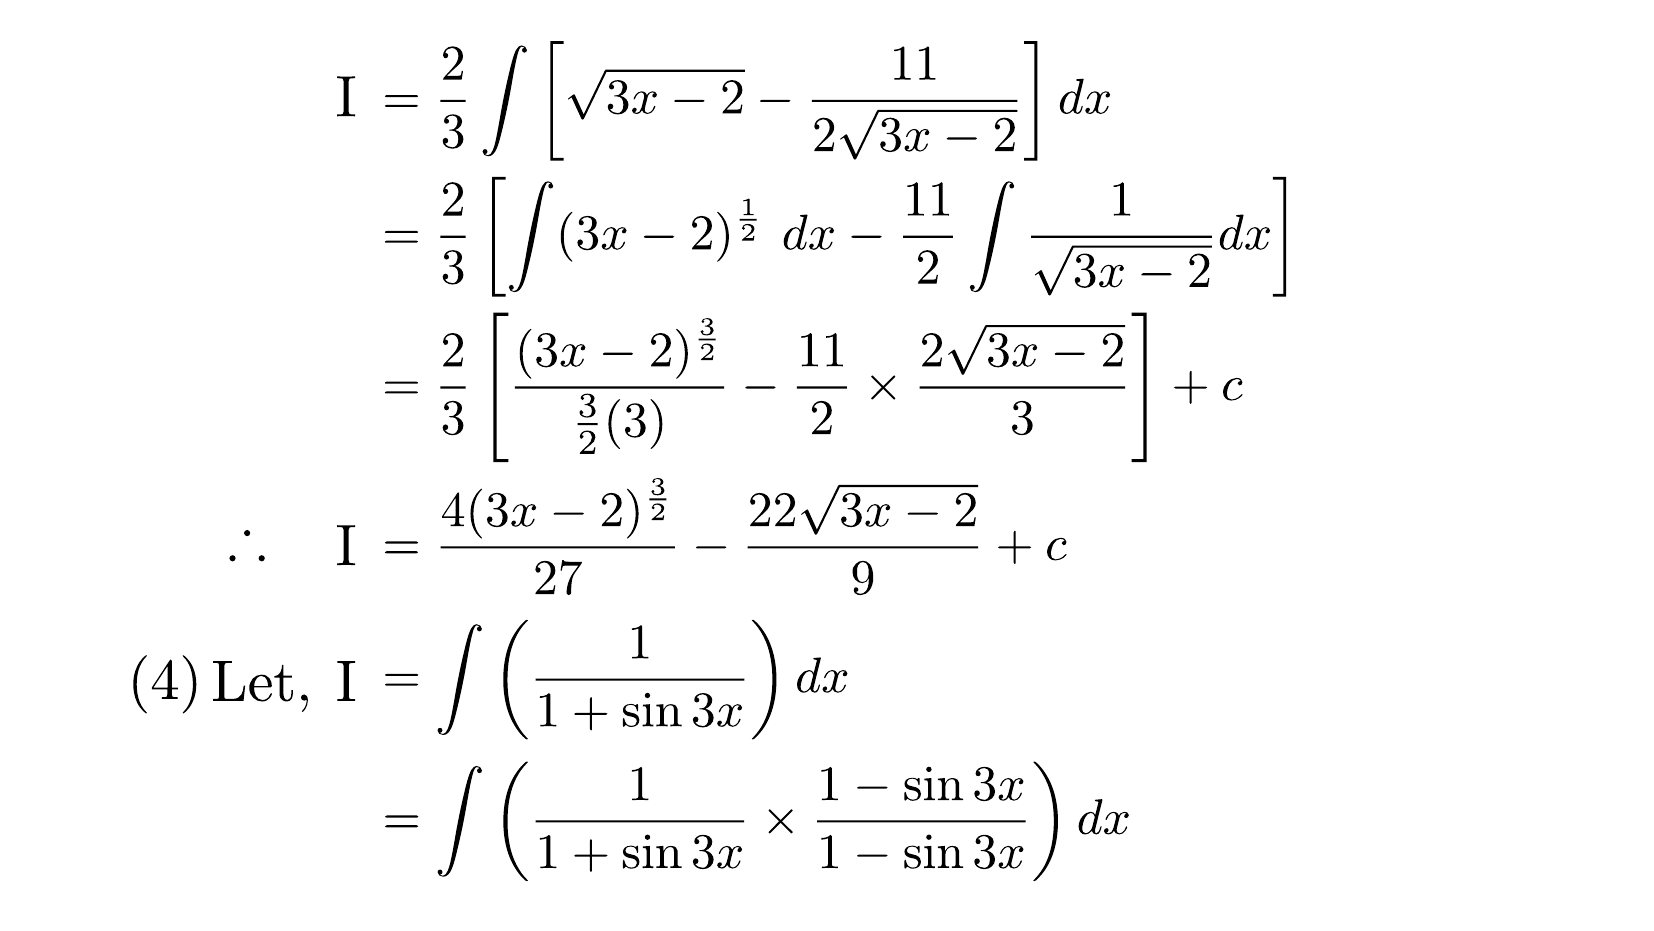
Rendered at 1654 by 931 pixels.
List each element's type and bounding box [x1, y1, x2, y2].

text_box [213, 661, 308, 712]
text_box [384, 312, 1243, 463]
text_box [337, 525, 356, 566]
title [47, 37, 1607, 886]
text_box [337, 661, 356, 701]
text_box [384, 478, 1067, 596]
text_box [384, 176, 1287, 297]
text_box [384, 619, 848, 740]
text_box [337, 76, 356, 117]
text_box [384, 761, 1129, 882]
text_box [384, 41, 1111, 161]
text_box [229, 529, 265, 562]
text_box [130, 655, 197, 714]
